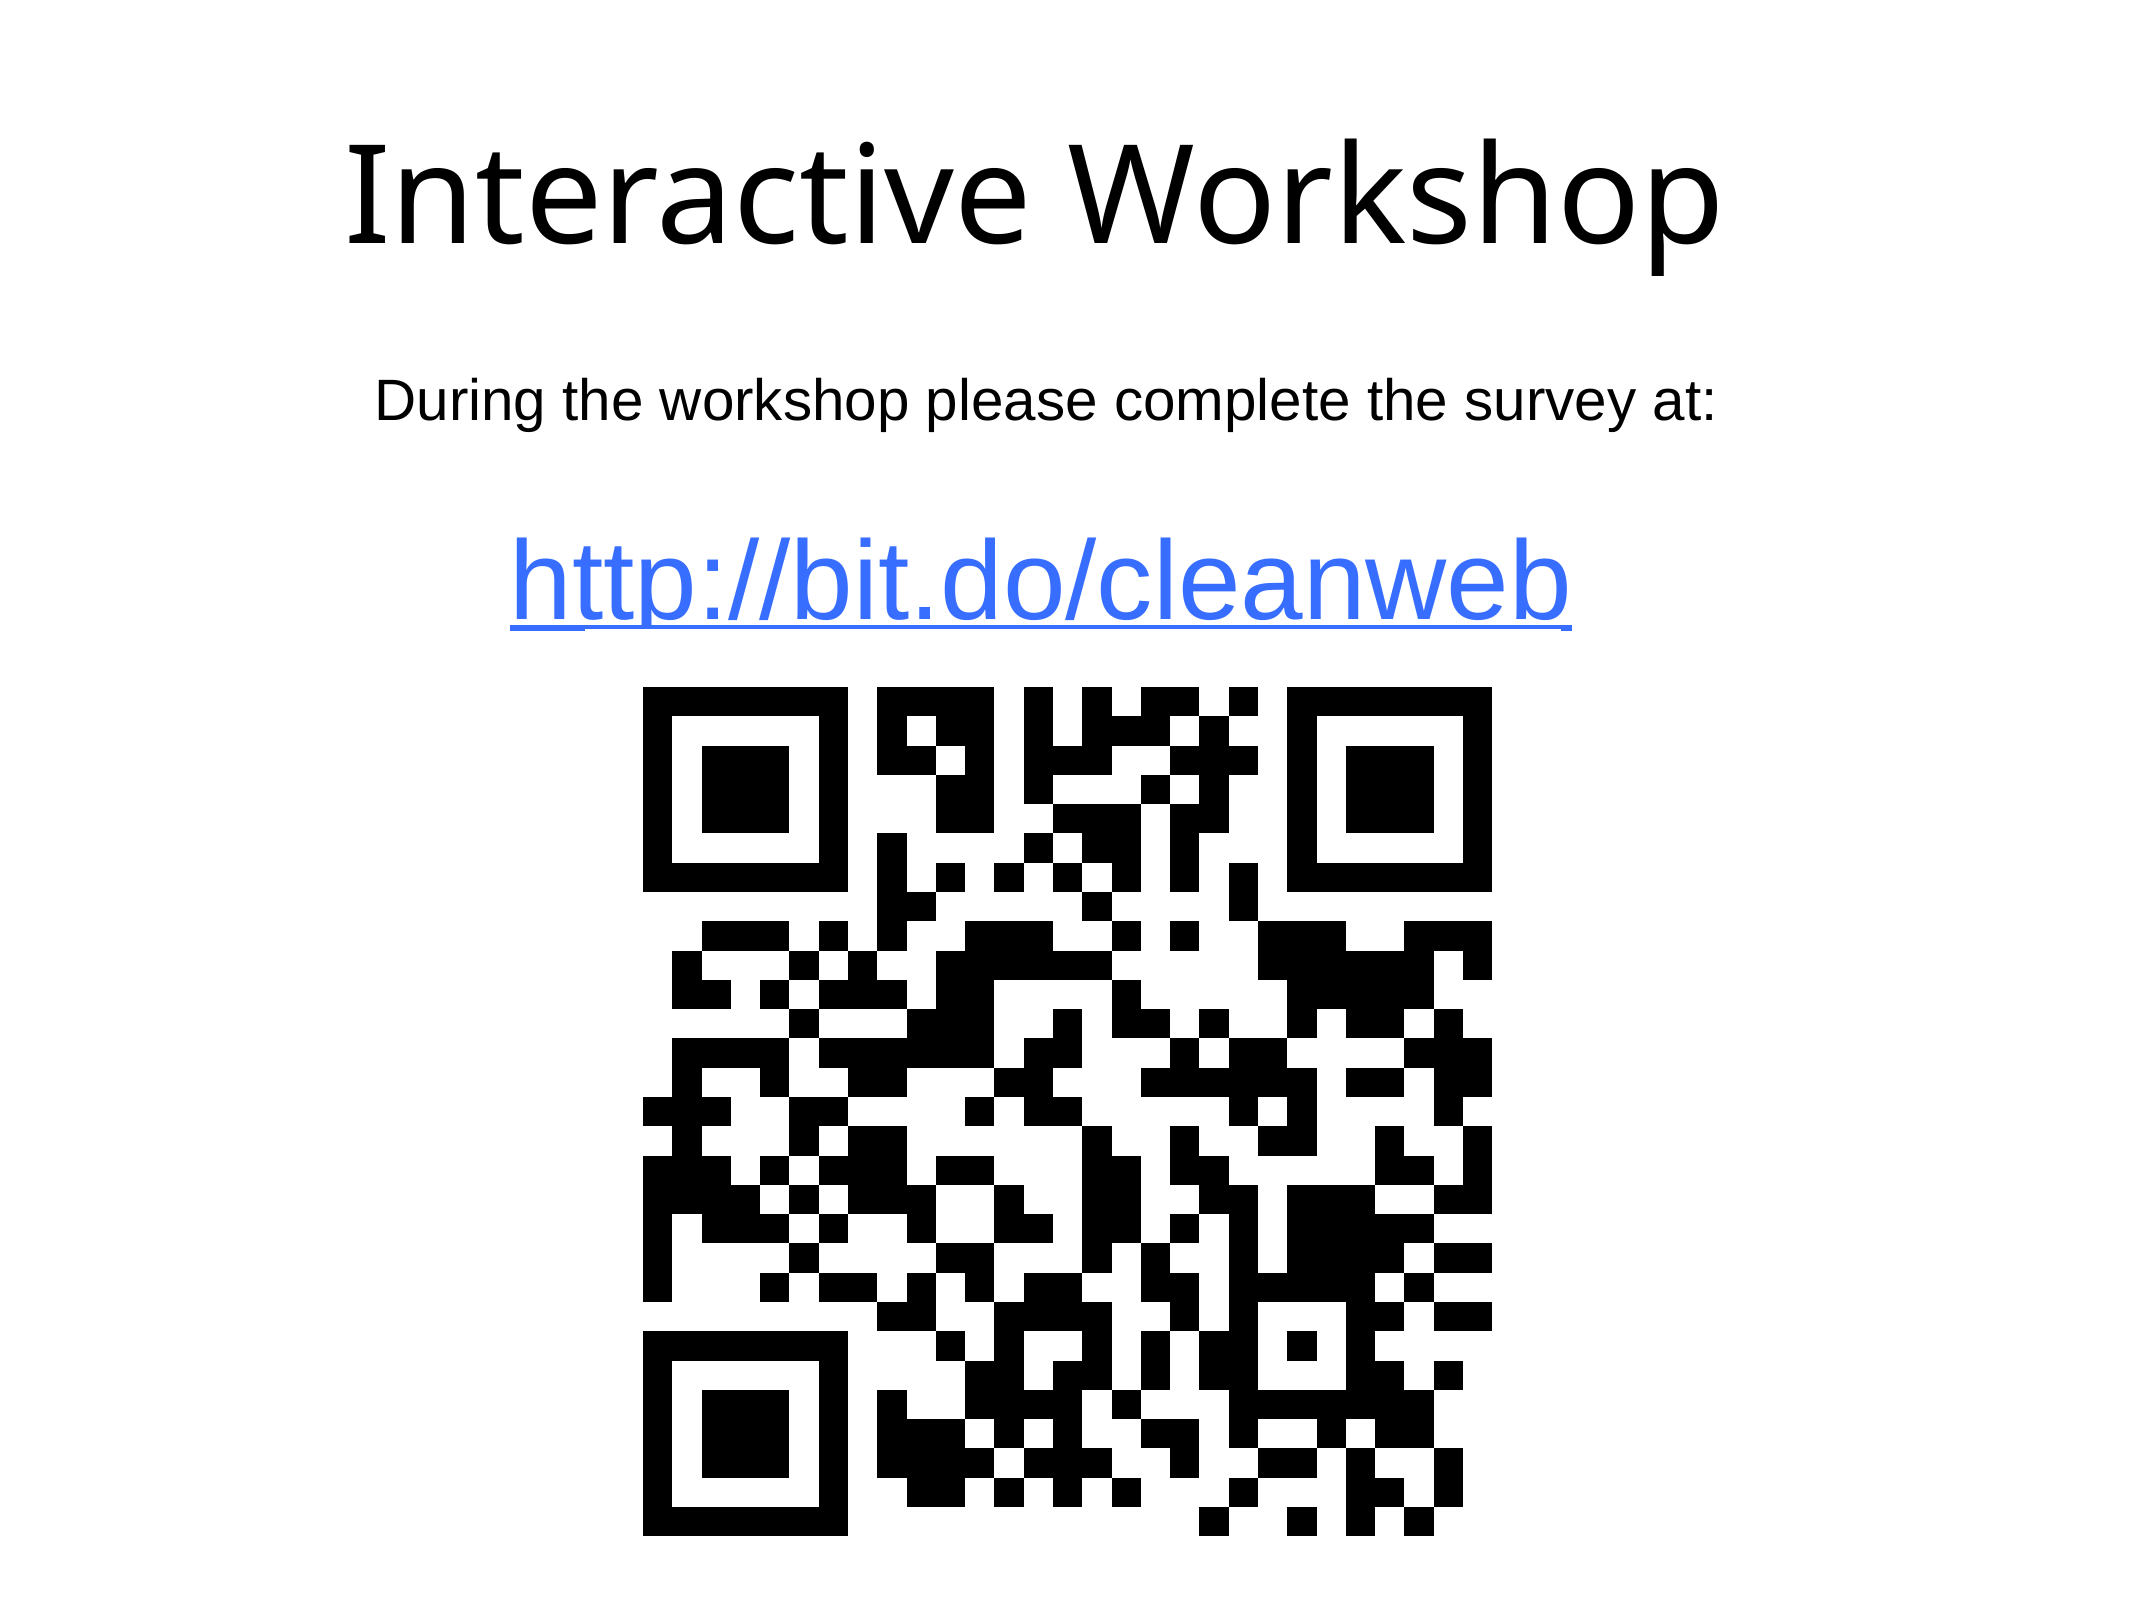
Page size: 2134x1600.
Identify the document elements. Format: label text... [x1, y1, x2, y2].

text_box During the workshop please complete the survey at: [360, 360, 1733, 440]
text_box Interactive Workshop [335, 97, 1734, 280]
text_box http://bit.do/cleanweb [495, 510, 1621, 652]
picture [585, 629, 1561, 1600]
